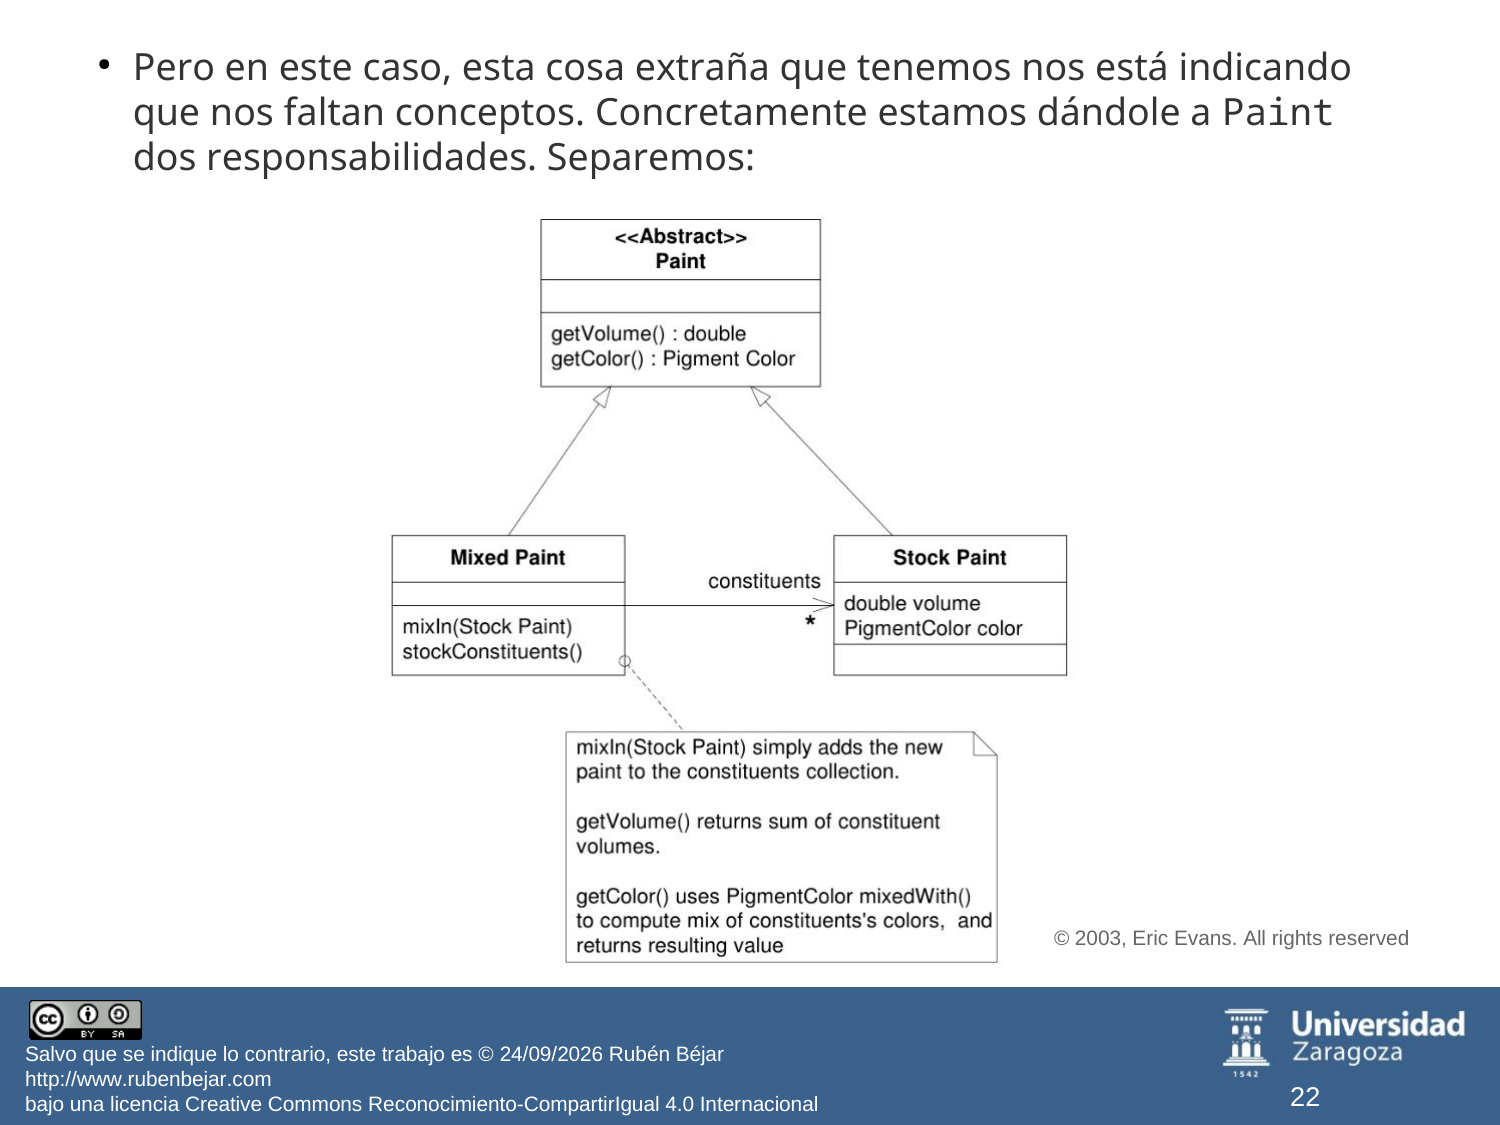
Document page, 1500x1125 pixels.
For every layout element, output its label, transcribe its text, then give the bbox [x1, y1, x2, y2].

picture [0, 987, 1500, 1125]
list Pero en este caso, esta cosa extraña que tenemos nos está indicando que nos faltan conceptos. Concretamente estamos dándole a Paint dos responsabilidades. Separemos: [82, 35, 1418, 113]
picture [377, 206, 1075, 973]
text_box © 2003, Eric Evans. All rights reserved [1039, 916, 1430, 957]
